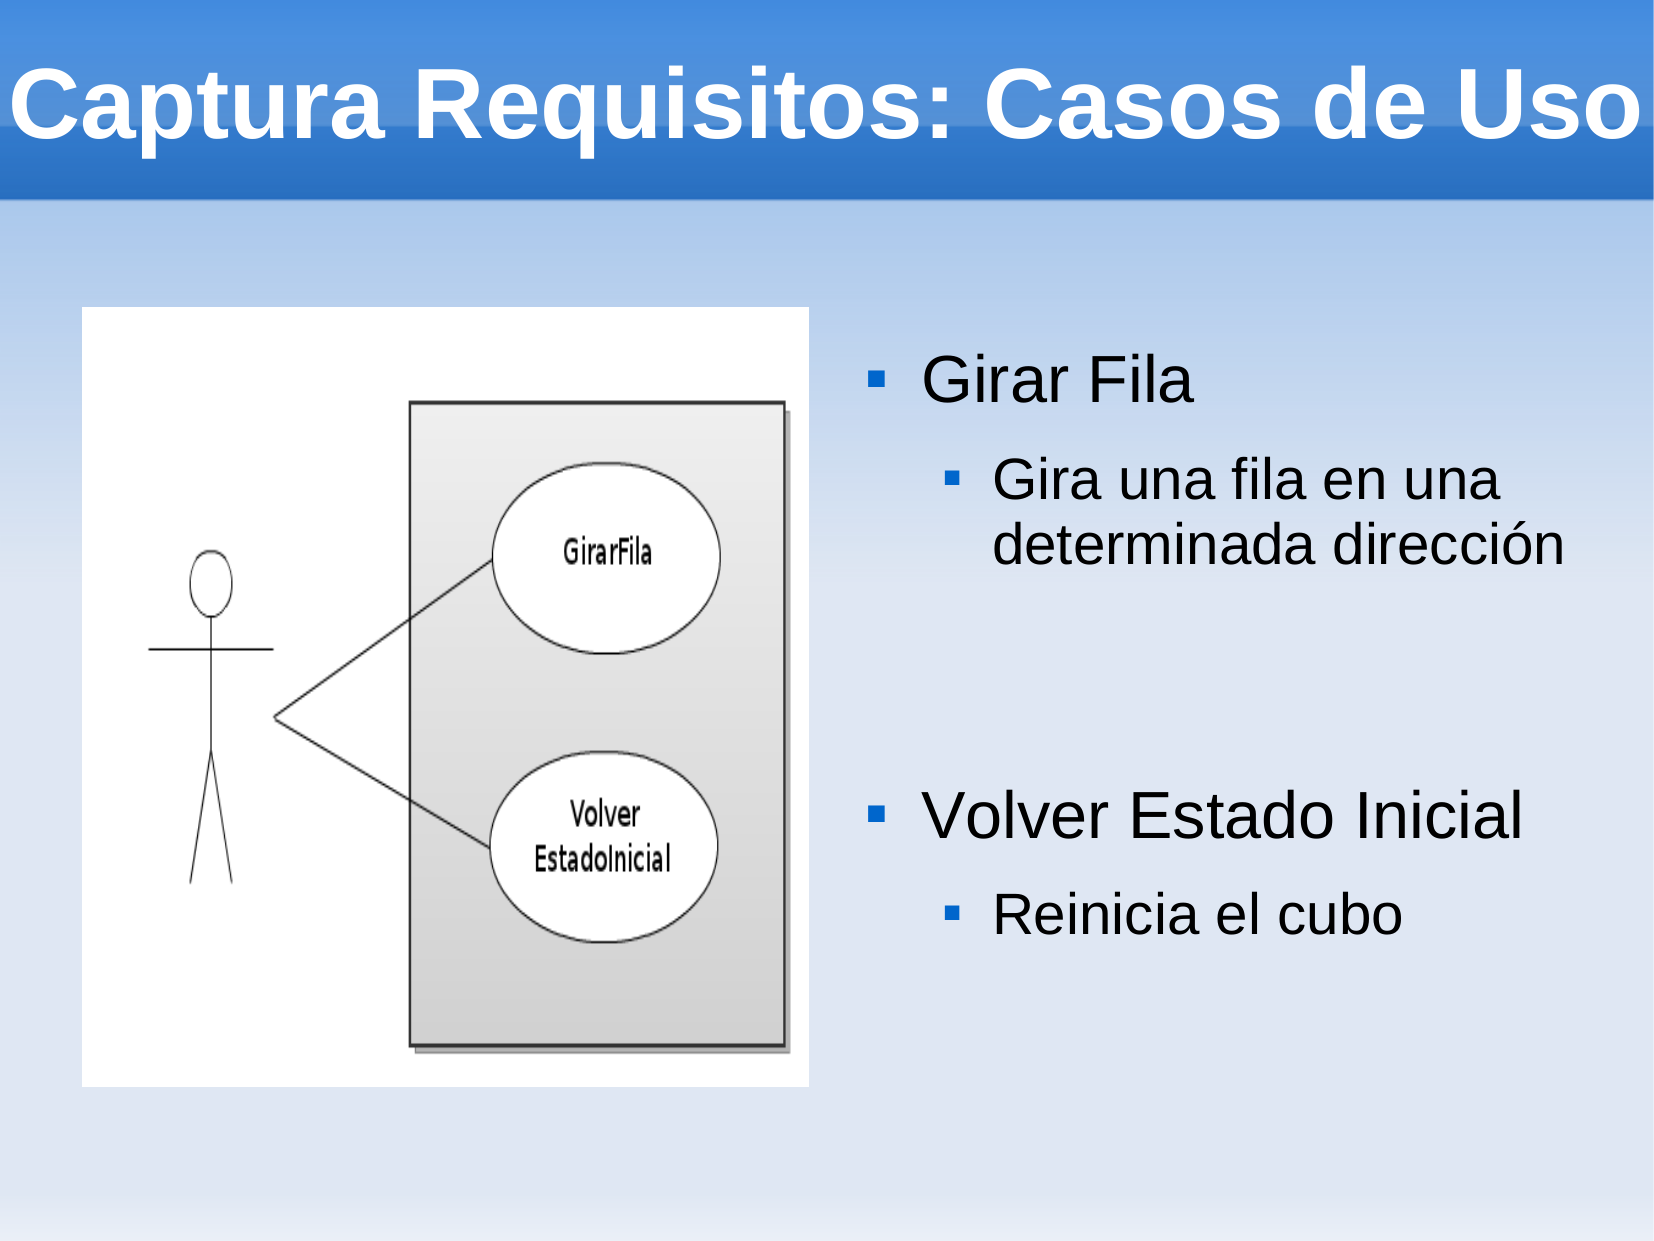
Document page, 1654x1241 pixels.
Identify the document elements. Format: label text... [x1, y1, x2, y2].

list Girar Fila Gira una fila en una determinada dirección Volver Estado Inicial Reinicia el cubo [850, 342, 1577, 1182]
picture [0, 208, 1654, 1241]
title Captura Requisitos: Casos de Uso [0, 0, 1654, 208]
